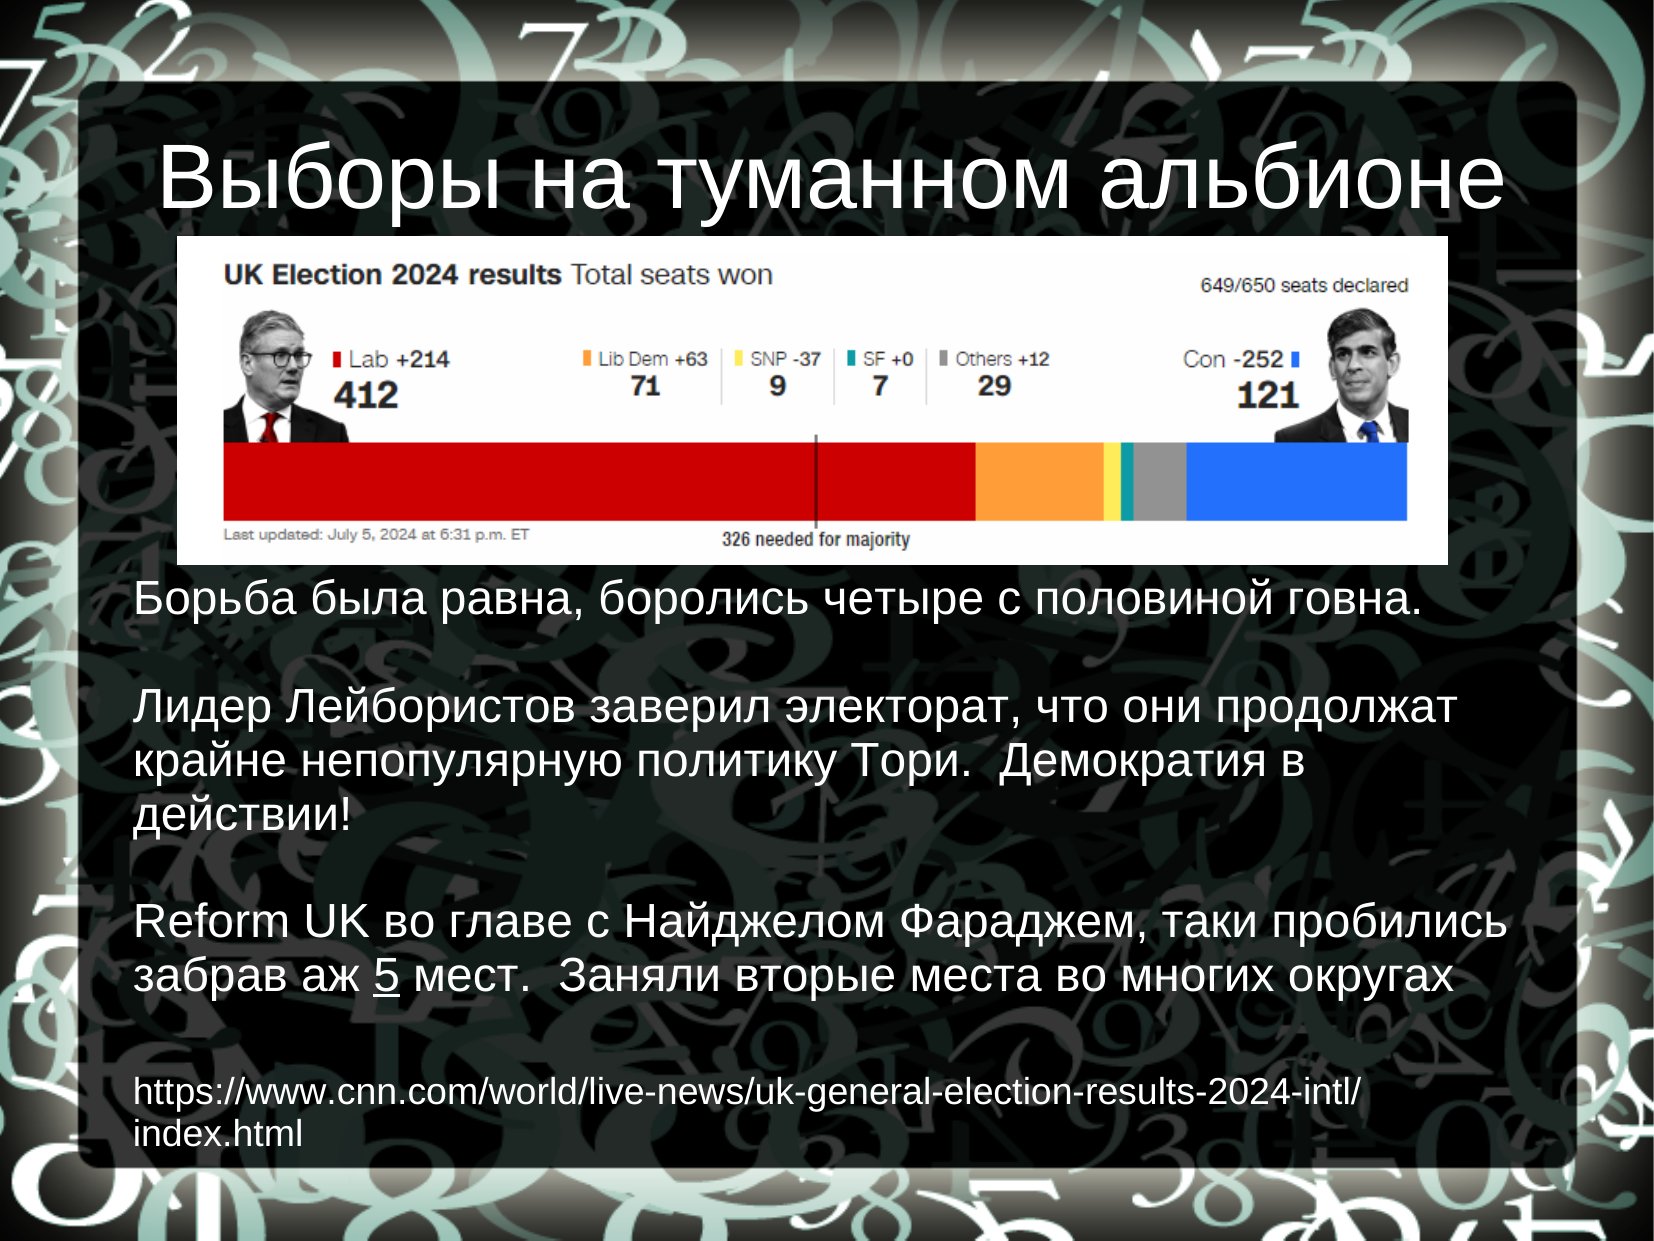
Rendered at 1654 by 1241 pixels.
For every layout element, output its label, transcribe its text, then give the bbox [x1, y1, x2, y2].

picture [0, 0, 1654, 1241]
text_box Борьба была равна, боролись четыре с половиной говна. Лидер Лейбористов заверил электорат, что они продолжат крайне непопулярную политику Тори. Демократия в действии! Reform UK во главе с Найджелом Фараджем, таки пробились забрав аж 5 мест. Заняли вторые места во многих округах [118, 563, 1536, 1034]
title Выборы на туманном альбионе [88, 88, 1577, 267]
text_box https://www.cnn.com/world/live-news/uk-general-election-results-2024-intl/index.html [118, 1062, 1536, 1162]
